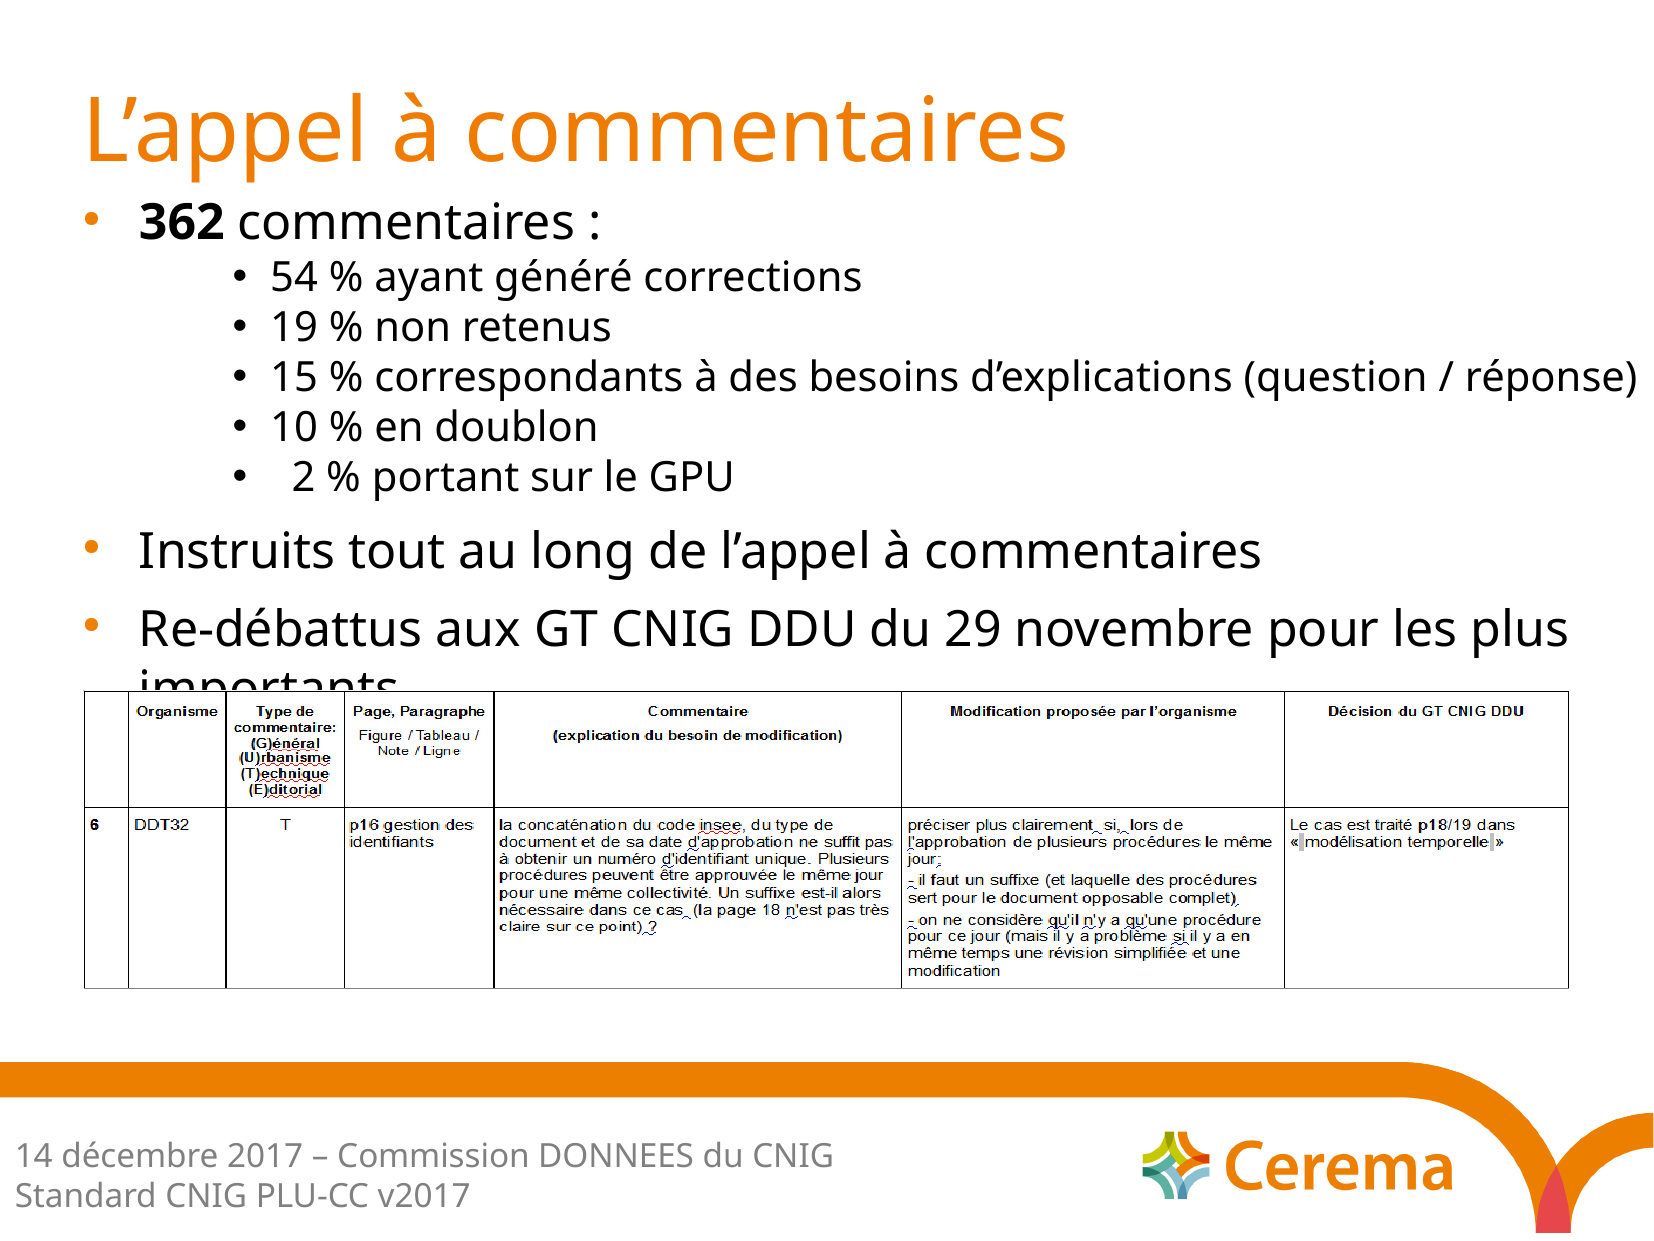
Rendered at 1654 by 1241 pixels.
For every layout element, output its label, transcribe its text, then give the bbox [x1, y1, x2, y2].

picture [83, 690, 1571, 989]
list 362 commentaires : 54 % ayant généré corrections 19 % non retenus 15 % correspondants à des besoins d’explications (question / réponse) 10 % en doublon 2 % portant sur le GPU Instruits tout au long de l’appel à commentaires Re-débattus aux GT CNIG DDU du 29 novembre pour les plus importants [82, 189, 1642, 910]
title L’appel à commentaires [82, 49, 1571, 189]
picture [0, 1062, 1654, 1233]
text_box 14 décembre 2017 – Commission DONNEES du CNIG Standard CNIG PLU-CC v2017 [0, 1126, 1229, 1223]
